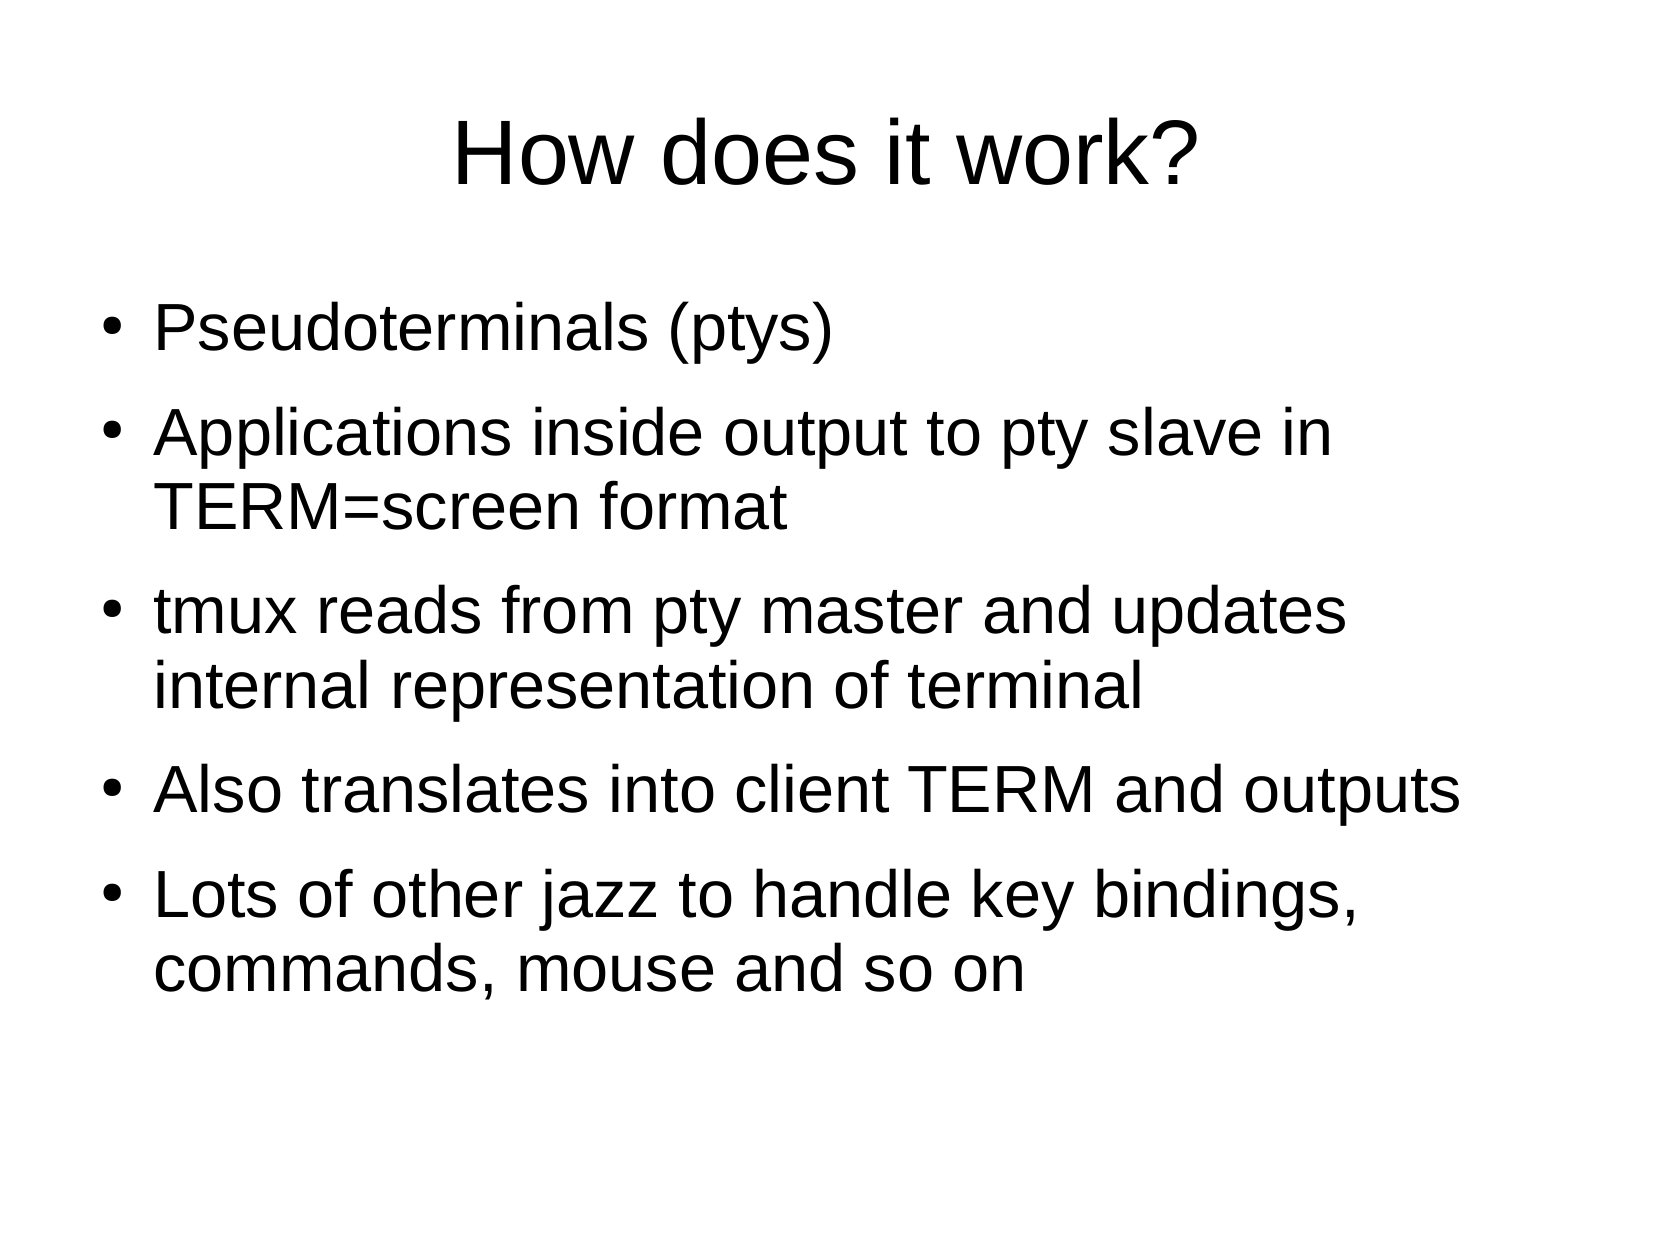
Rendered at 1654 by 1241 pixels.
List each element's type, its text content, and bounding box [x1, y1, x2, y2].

title How does it work? [82, 49, 1571, 257]
list Pseudoterminals (ptys) Applications inside output to pty slave in TERM=screen format tmux reads from pty master and updates internal representation of terminal Also translates into client TERM and outputs Lots of other jazz to handle key bindings, commands, mouse and so on [82, 290, 1571, 1109]
